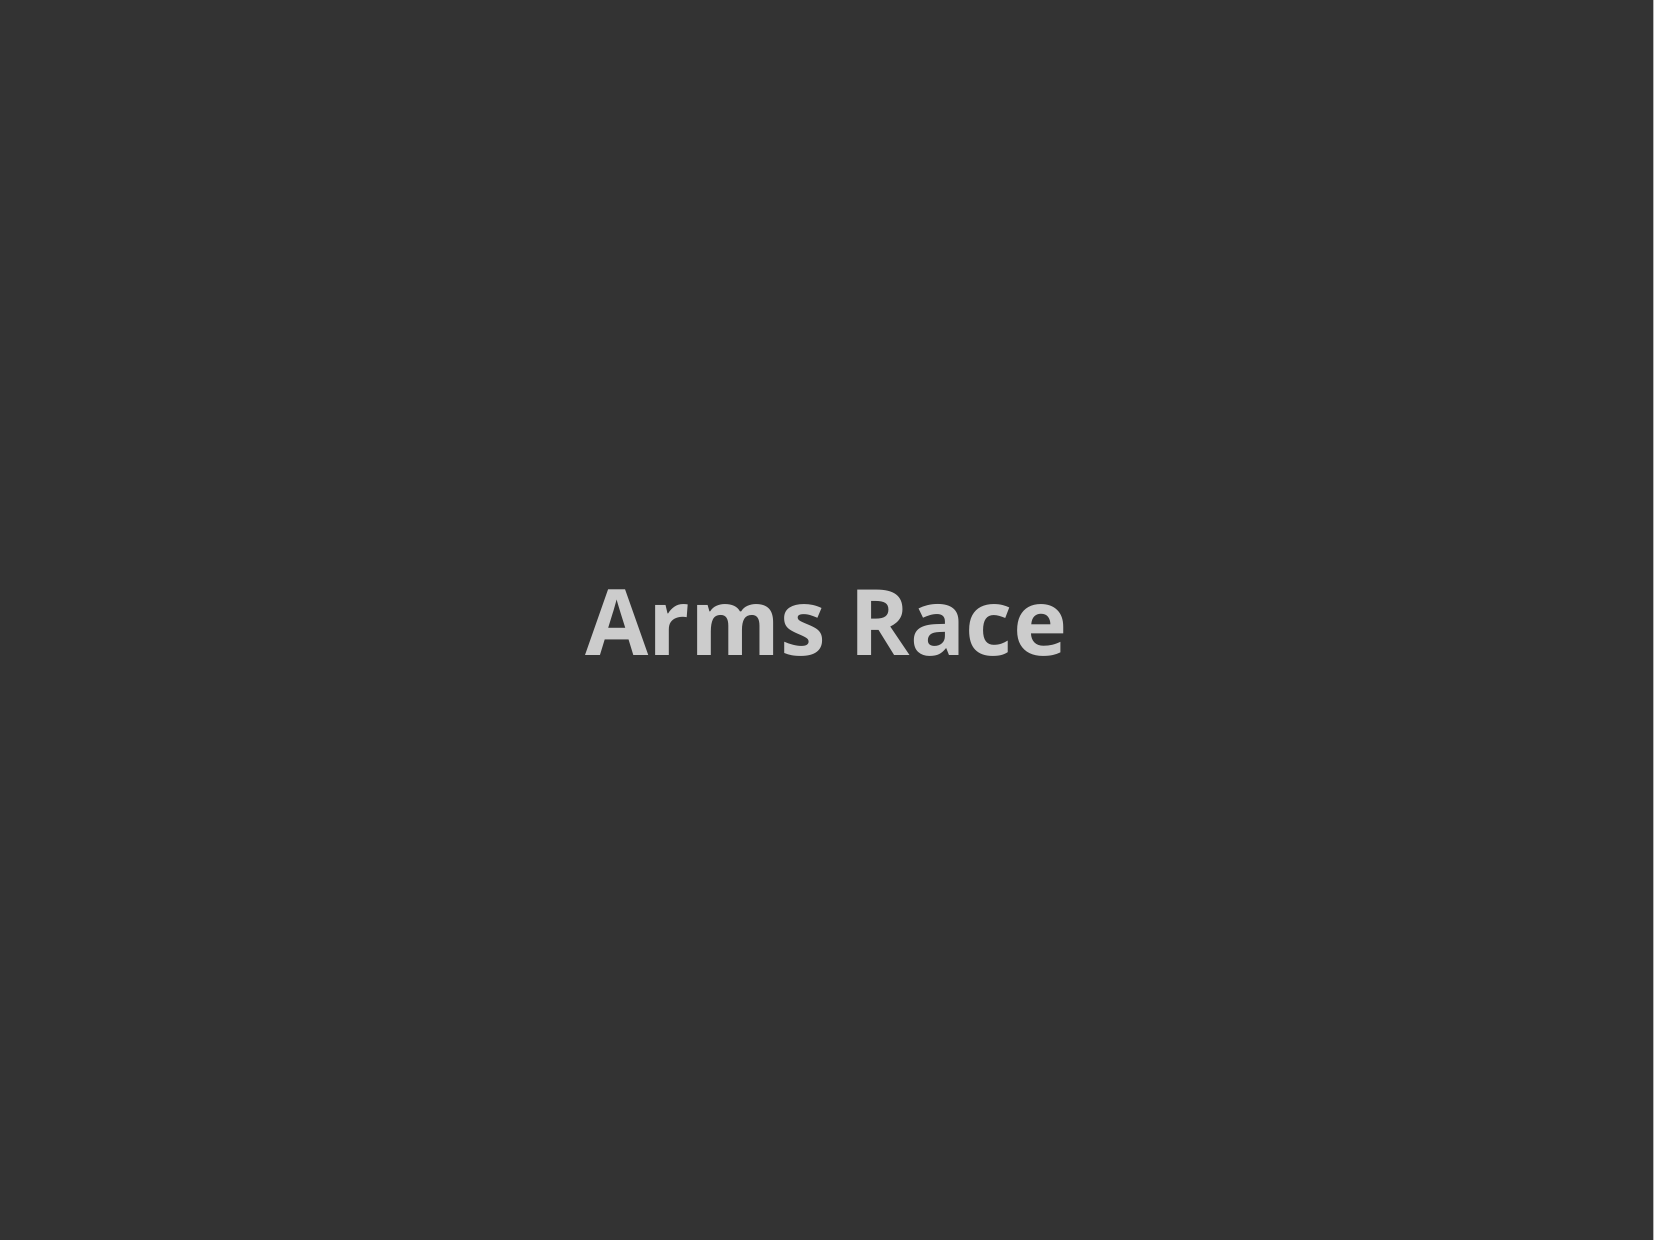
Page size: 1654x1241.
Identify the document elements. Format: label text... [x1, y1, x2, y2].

title Arms Race [82, 516, 1571, 724]
